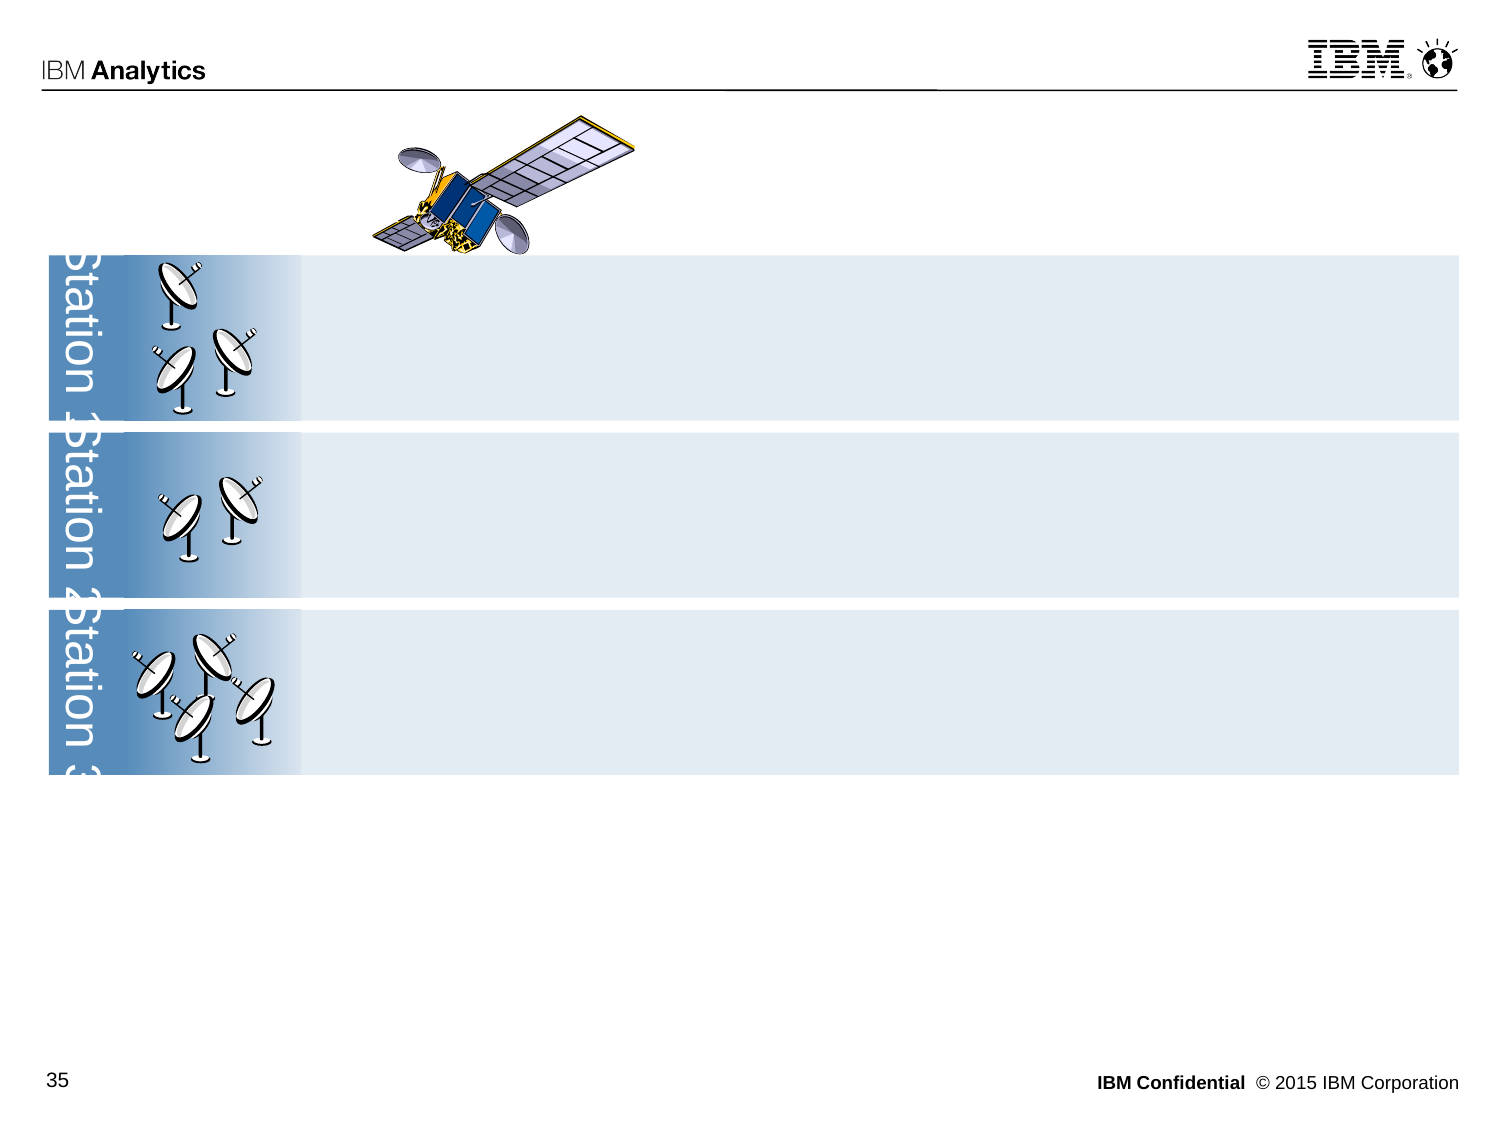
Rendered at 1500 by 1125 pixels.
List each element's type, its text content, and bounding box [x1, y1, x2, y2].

picture [372, 113, 637, 255]
picture [148, 344, 199, 415]
picture [155, 492, 205, 563]
text_box Station 3 [48, 609, 124, 775]
text_box [124, 255, 1459, 421]
picture [216, 474, 266, 546]
text_box [124, 432, 1459, 598]
picture [24, 42, 224, 99]
picture [128, 632, 278, 764]
text_box [124, 609, 1459, 775]
text_box Station 2 [48, 432, 124, 598]
picture [1294, 24, 1469, 91]
text_box Station 1 [48, 255, 124, 421]
picture [210, 326, 260, 397]
picture [155, 260, 205, 331]
